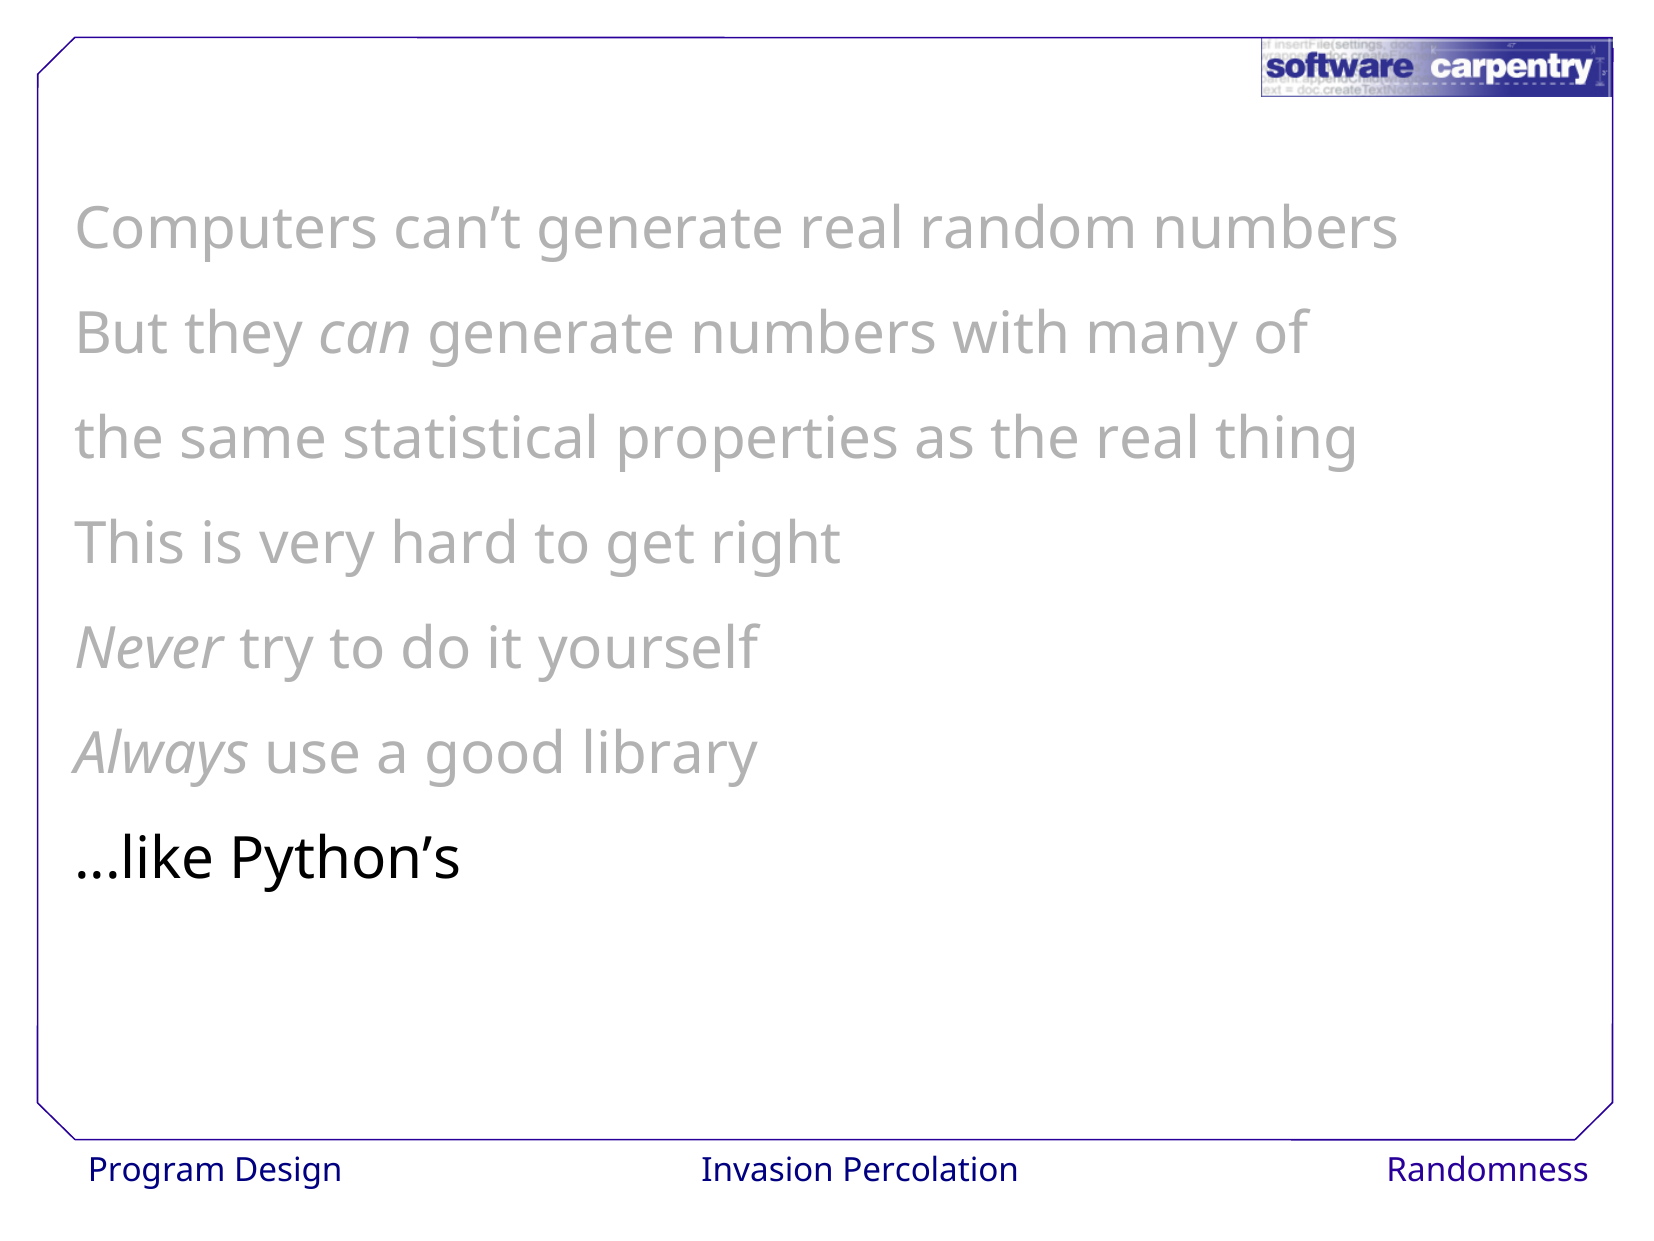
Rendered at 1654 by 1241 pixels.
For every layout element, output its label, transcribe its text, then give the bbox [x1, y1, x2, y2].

text_box Computers can’t generate real random numbers But they can generate numbers with many of the same statistical properties as the real thing This is very hard to get right Never try to do it yourself Always use a good library ...like Python’s [59, 147, 1565, 898]
picture [1261, 39, 1613, 97]
